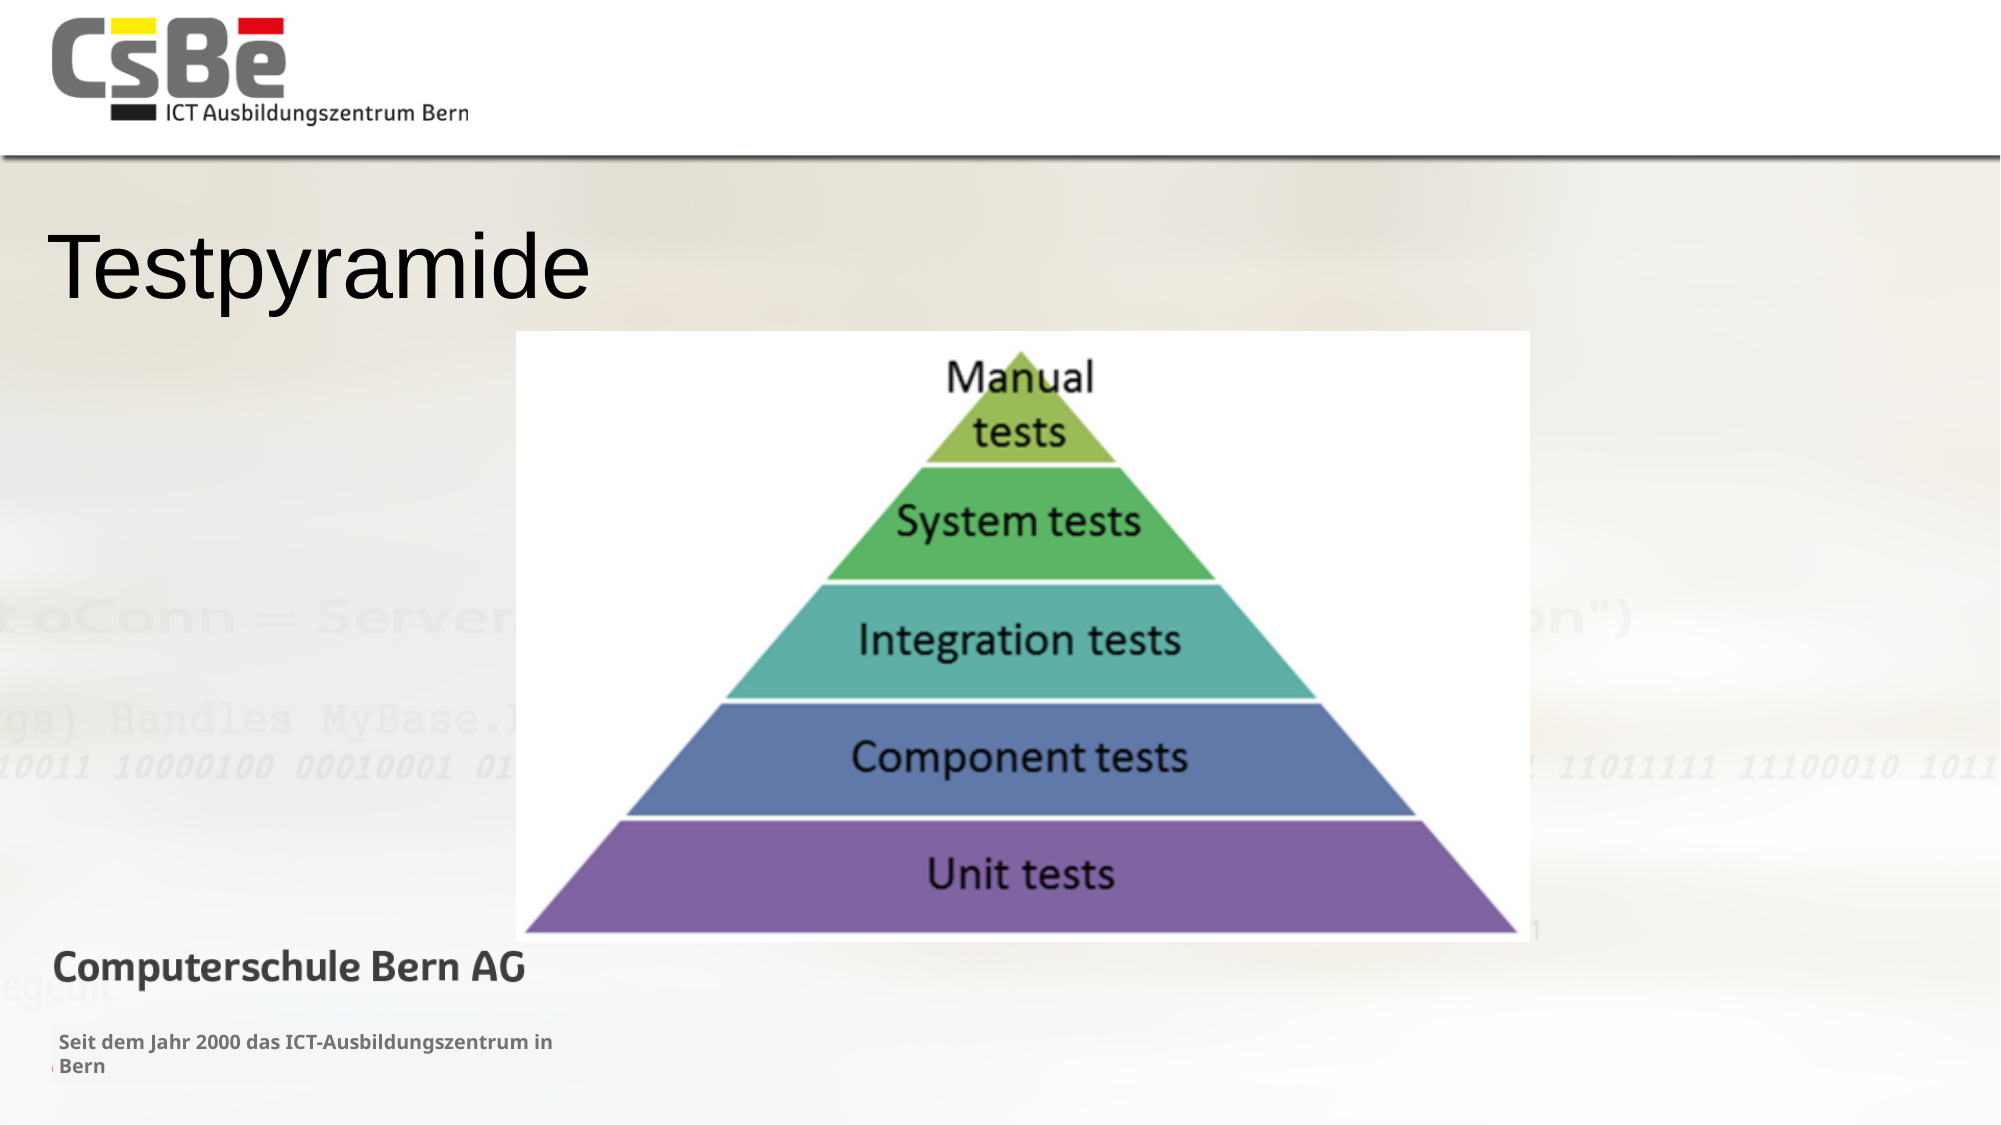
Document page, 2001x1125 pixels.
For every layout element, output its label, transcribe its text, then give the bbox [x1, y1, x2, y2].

picture [0, 0, 2001, 1125]
list Testpyramide [46, 206, 1920, 355]
